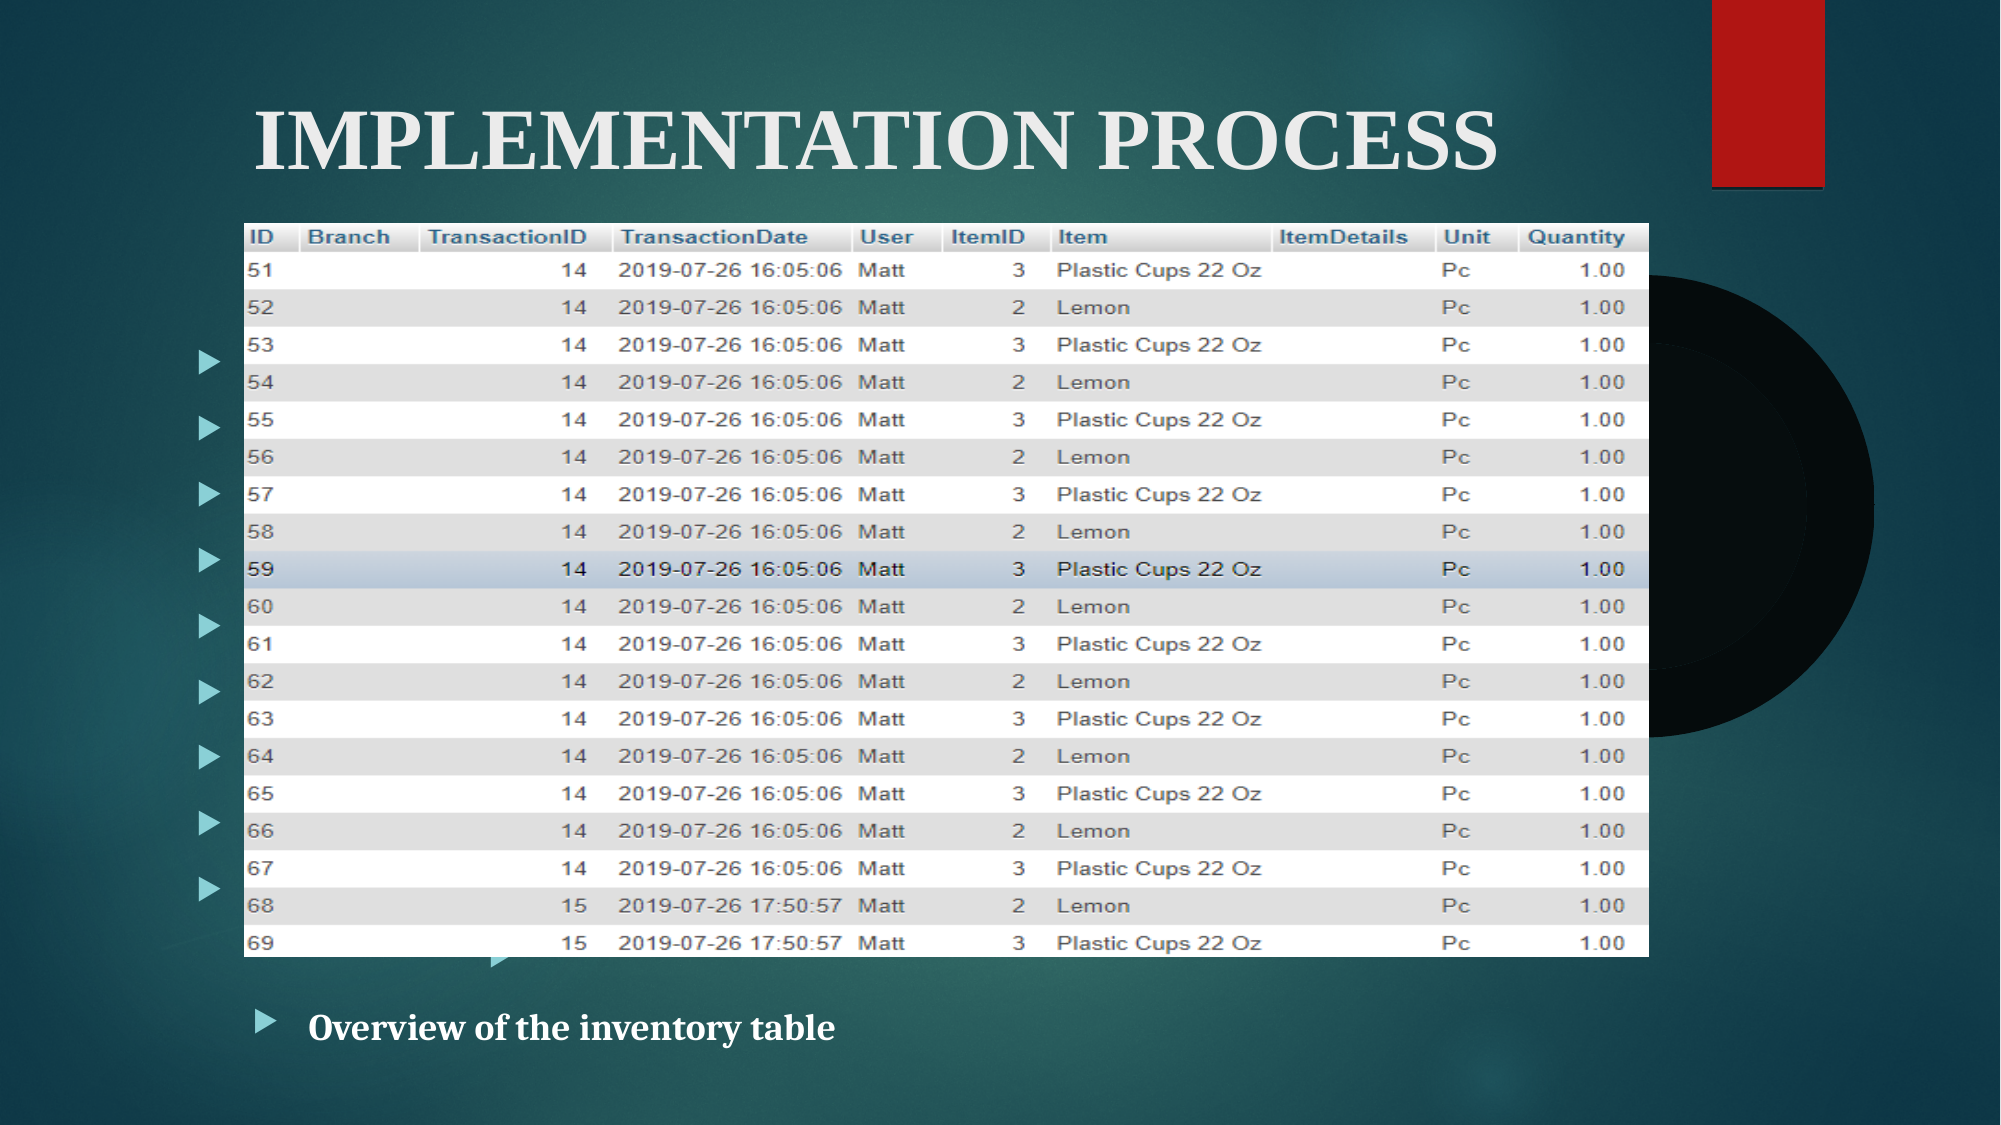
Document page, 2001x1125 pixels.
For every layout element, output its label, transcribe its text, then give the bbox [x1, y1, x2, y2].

list Overview of the inventory table [181, 336, 1649, 1125]
title IMPLEMENTATION PROCESS [106, 74, 1649, 305]
picture [244, 223, 1649, 957]
